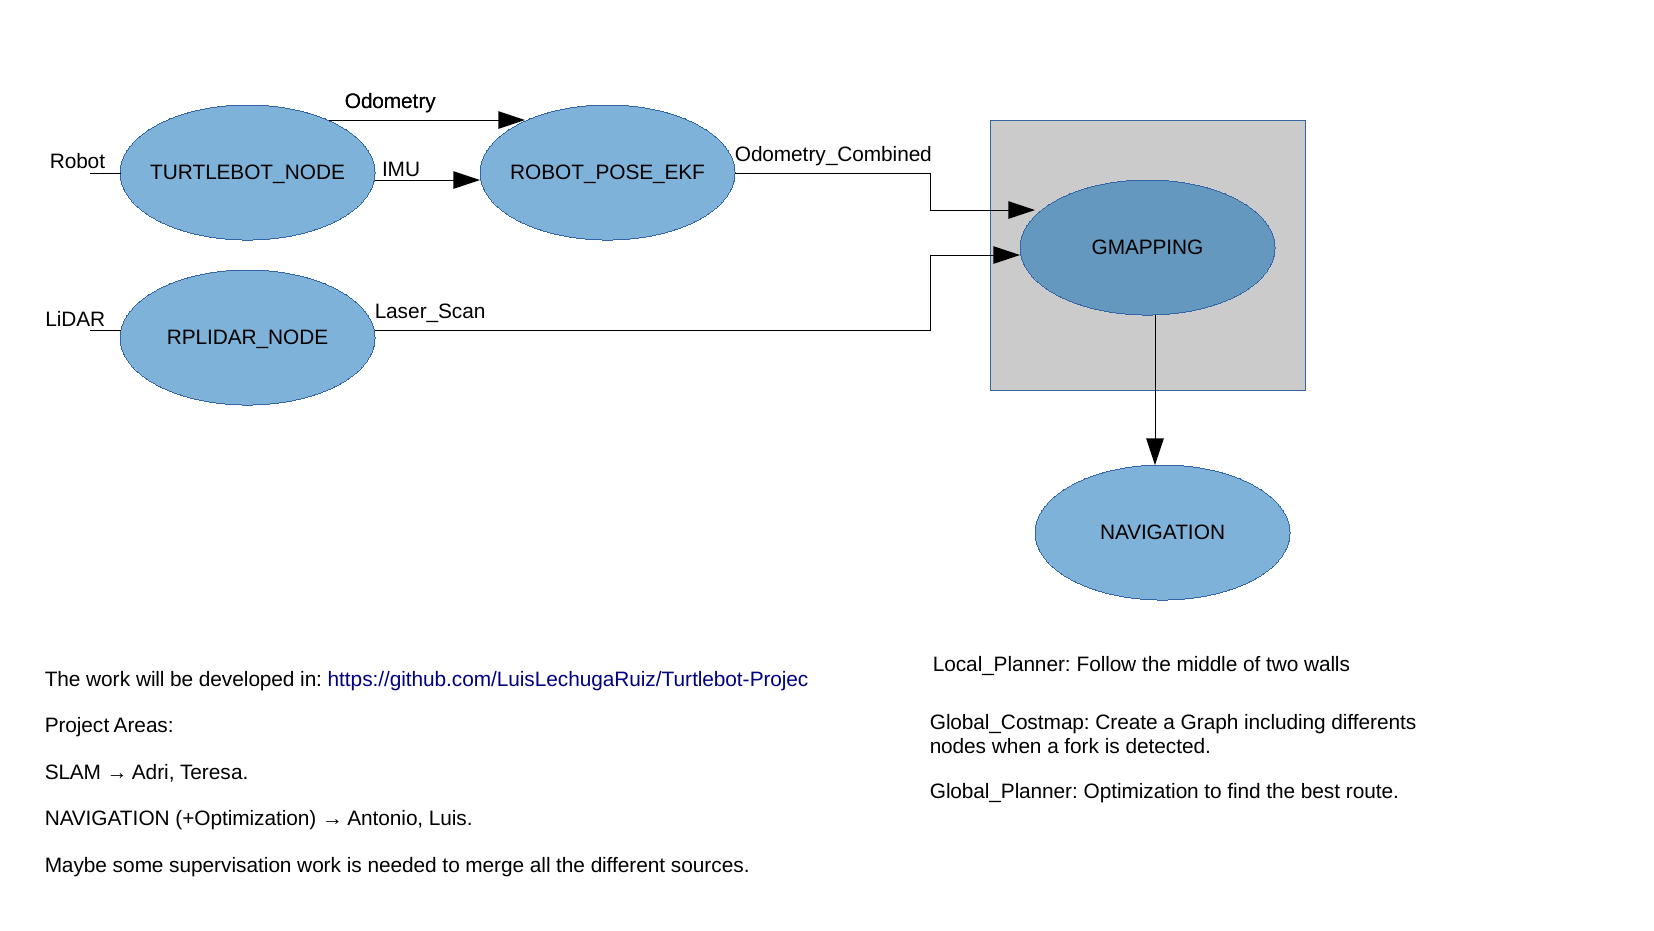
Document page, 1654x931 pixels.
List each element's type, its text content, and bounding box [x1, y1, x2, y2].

text_box ROBOT_POSE_EKF [480, 105, 735, 241]
text_box Global_Planner: Optimization to find the best route. [915, 771, 1414, 811]
text_box IMU [367, 150, 436, 189]
text_box RPLIDAR_NODE [120, 270, 376, 406]
text_box Odometry_Combined [720, 135, 947, 174]
text_box [990, 256, 1155, 391]
text_box The work will be developed in: https://github.com/LuisLechugaRuiz/Turtlebot-Projec Project Areas: SLAM → Adri, Teresa. NAVIGATION (+Optimization) → Antonio, Luis. Maybe some supervisation work is needed to merge all the different sources. [30, 660, 824, 885]
text_box NAVIGATION [1035, 465, 1291, 601]
text_box GMAPPING [1020, 180, 1276, 316]
text_box Global_Costmap: Create a Graph including differents nodes when a fork is detected. [915, 703, 1432, 766]
text_box LiDAR [30, 300, 121, 339]
text_box [990, 120, 1306, 391]
text_box Local_Planner: Follow the middle of two walls [918, 645, 1366, 684]
text_box TURTLEBOT_NODE [121, 105, 372, 241]
text_box Robot [35, 141, 121, 181]
text_box Laser_Scan [360, 291, 501, 331]
text_box Odometry [330, 81, 451, 121]
